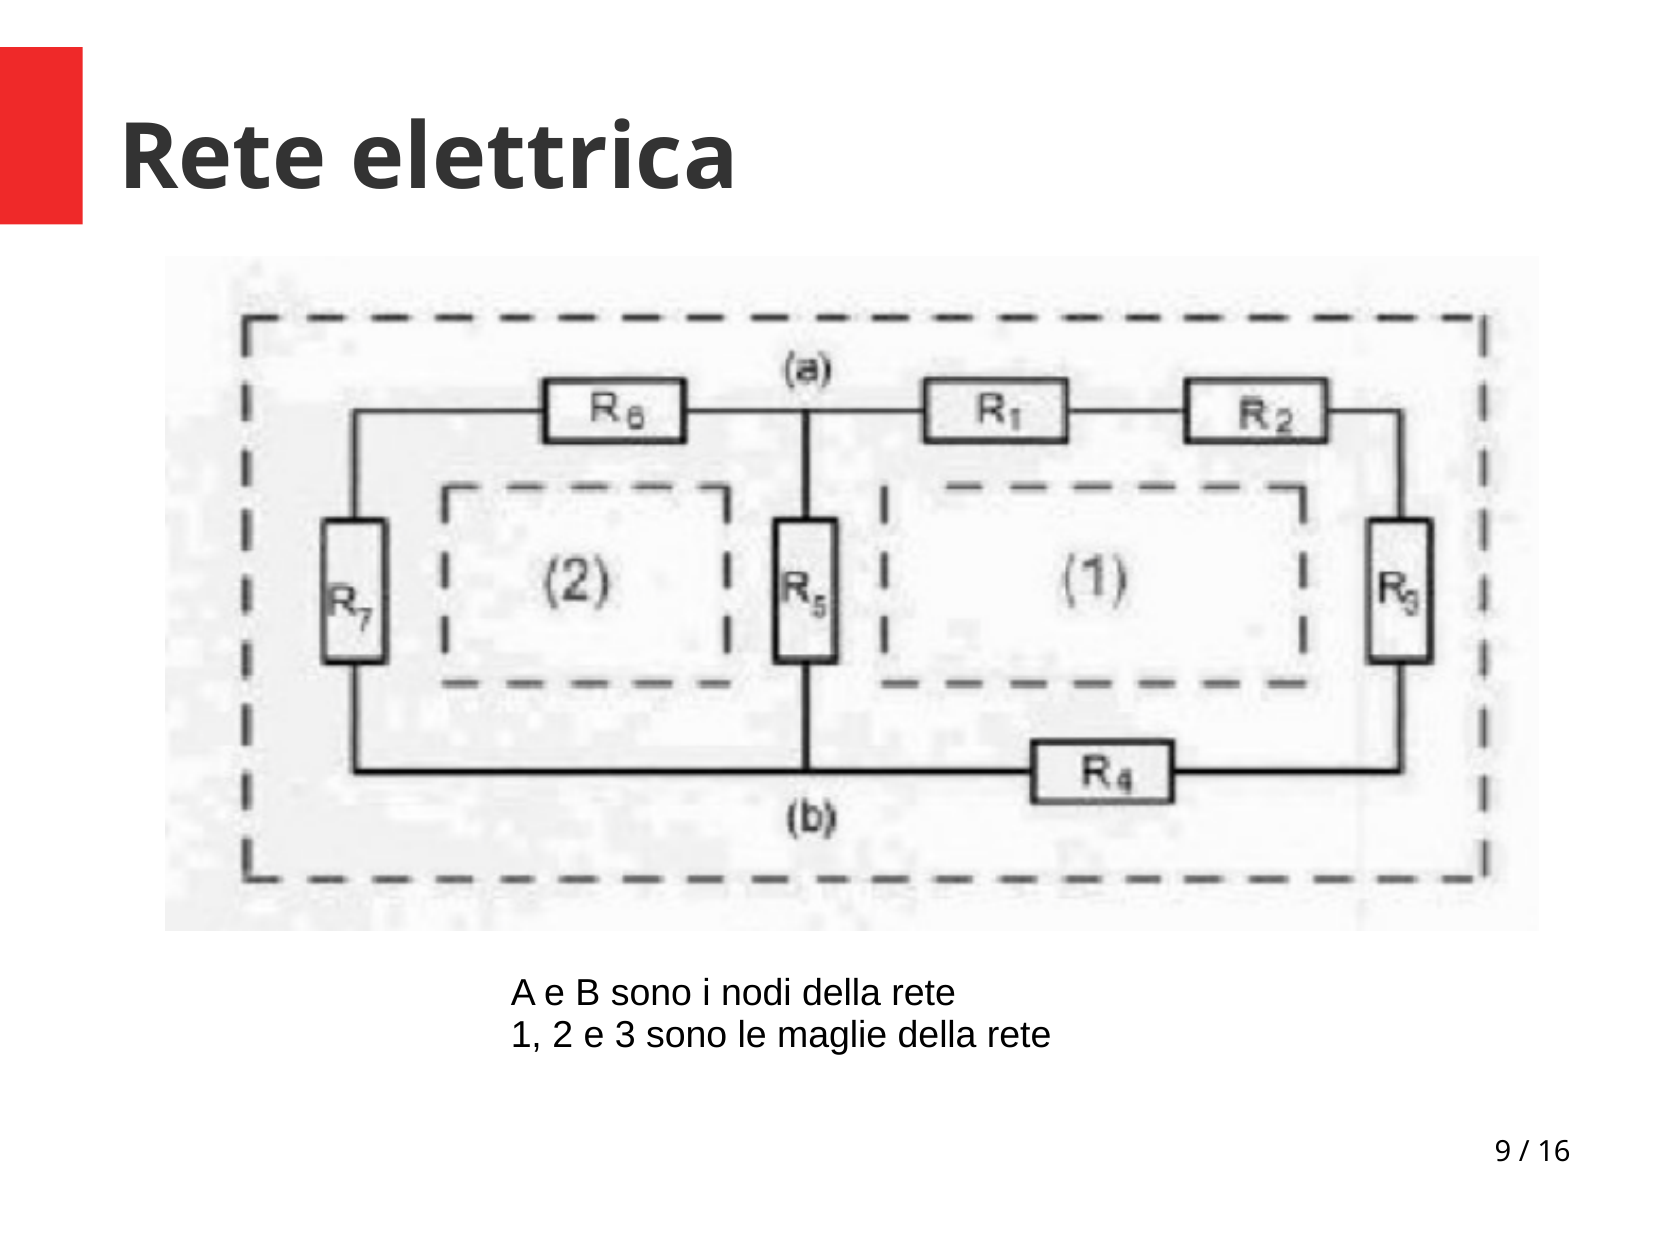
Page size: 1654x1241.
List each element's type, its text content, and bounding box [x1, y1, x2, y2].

picture [165, 256, 1539, 931]
text_box A e B sono i nodi della rete 1, 2 e 3 sono le maglie della rete [496, 964, 1217, 1063]
title Rete elettrica [118, 49, 1571, 257]
